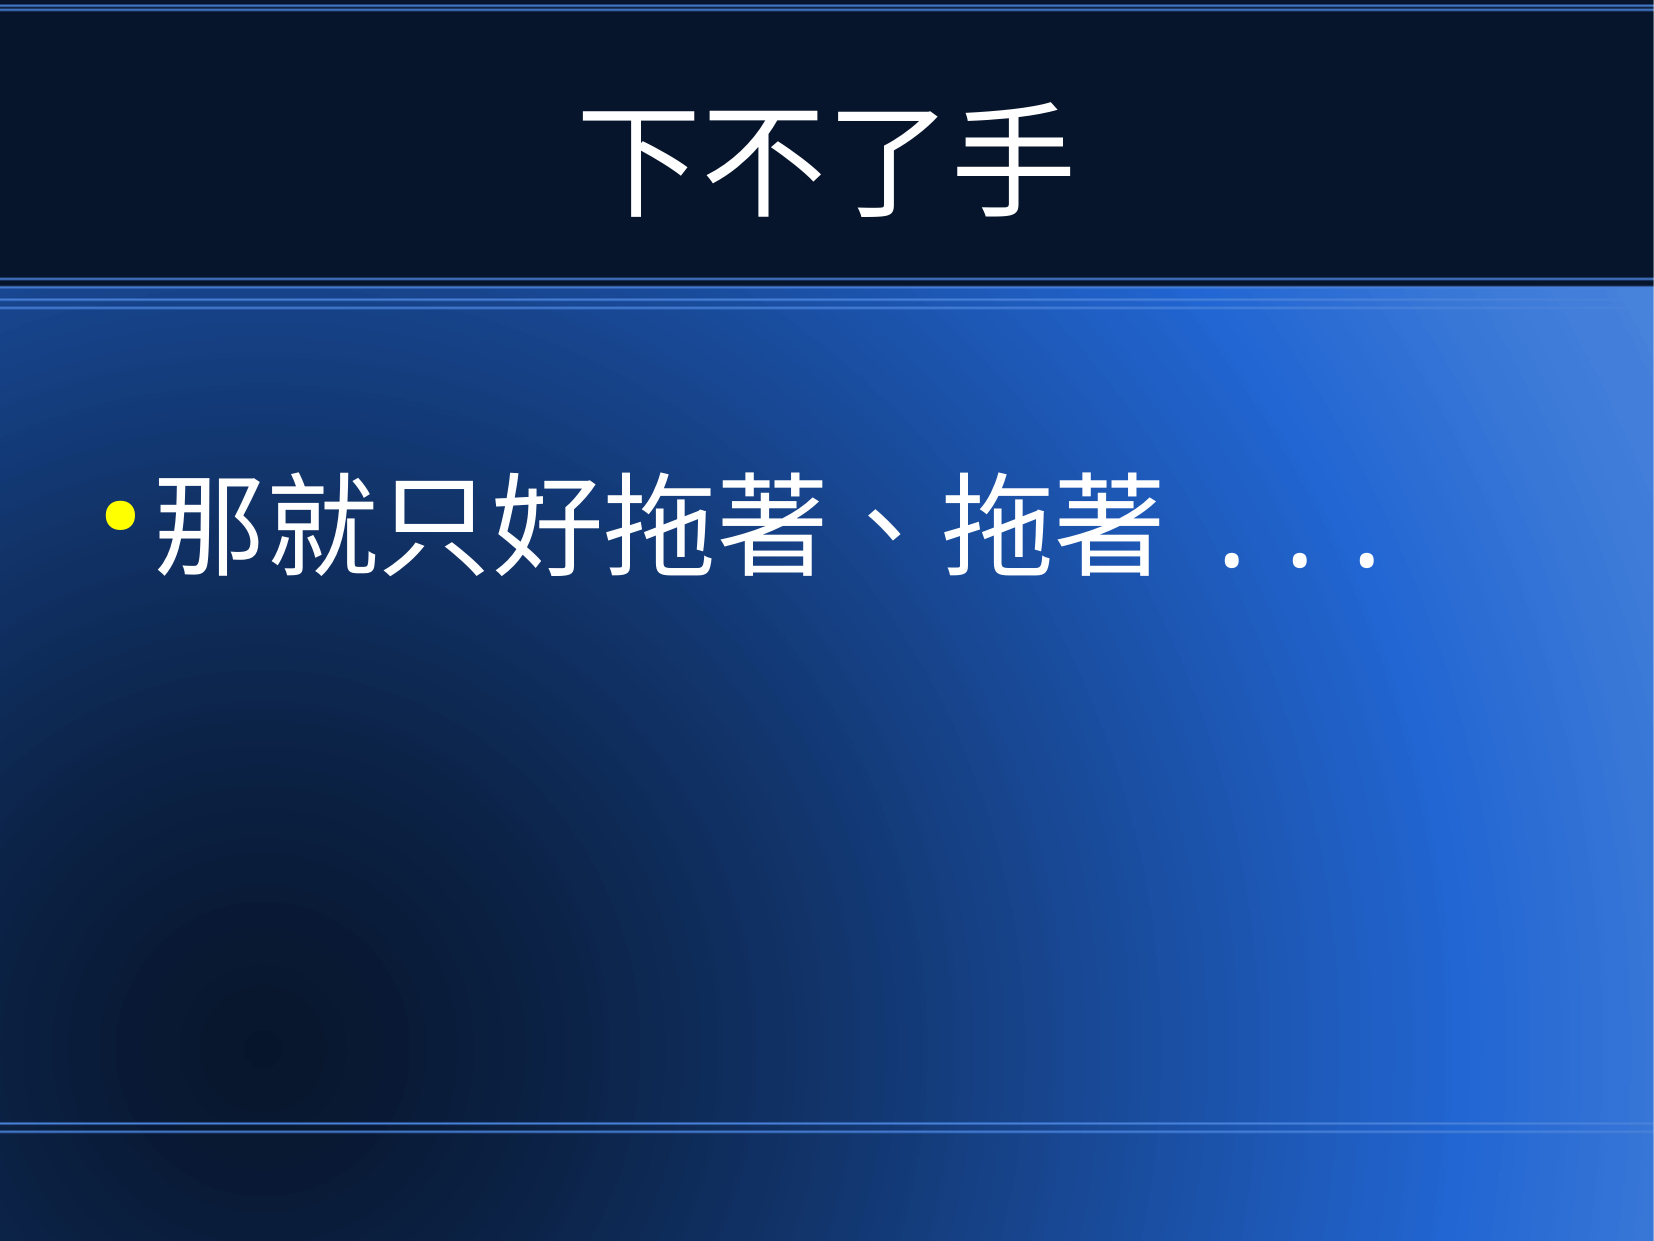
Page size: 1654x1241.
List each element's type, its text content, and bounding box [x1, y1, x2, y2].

picture [0, 0, 1654, 1241]
list 那就只好拖著、拖著... [82, 355, 1571, 1241]
title 下不了手 [82, 49, 1571, 257]
